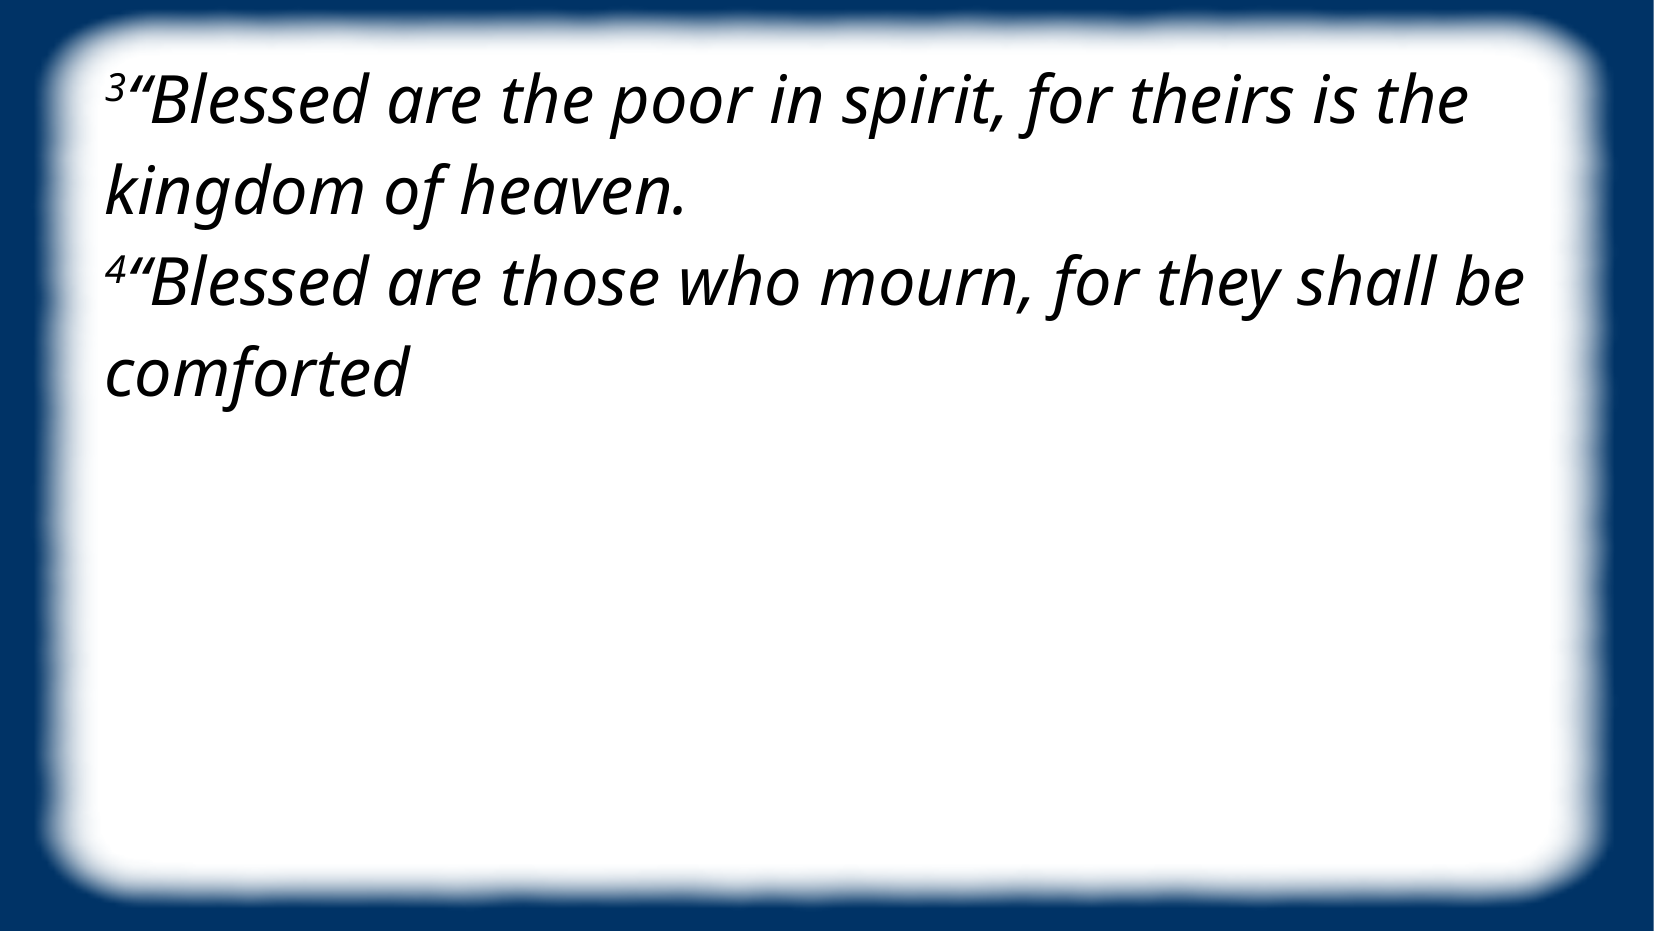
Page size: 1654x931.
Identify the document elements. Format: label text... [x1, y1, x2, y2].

text_box 3“Blessed are the poor in spirit, for theirs is the kingdom of heaven. 4“Blessed are those who mourn, for they shall be comforted [90, 45, 1546, 415]
picture [0, 0, 1654, 931]
